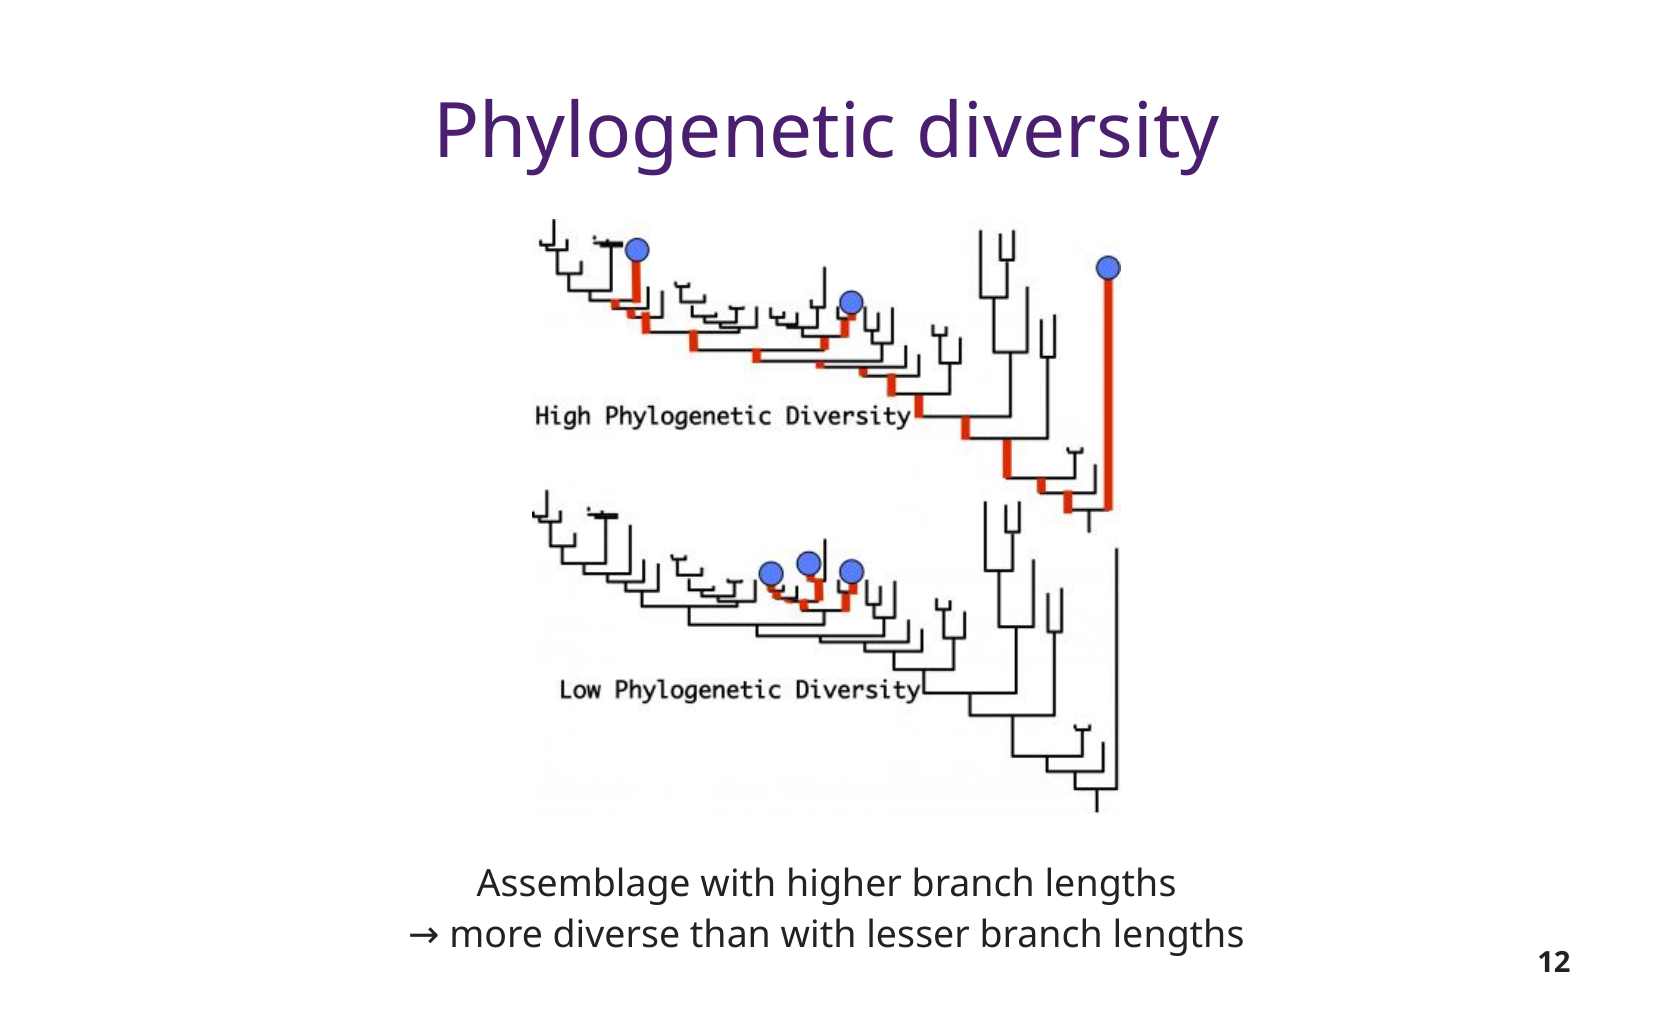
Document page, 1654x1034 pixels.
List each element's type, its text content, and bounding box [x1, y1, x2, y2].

picture [532, 219, 1121, 814]
title Phylogenetic diversity [82, 41, 1571, 214]
text_box Assemblage with higher branch lengths → more diverse than with lesser branch lengths [271, 849, 1382, 967]
